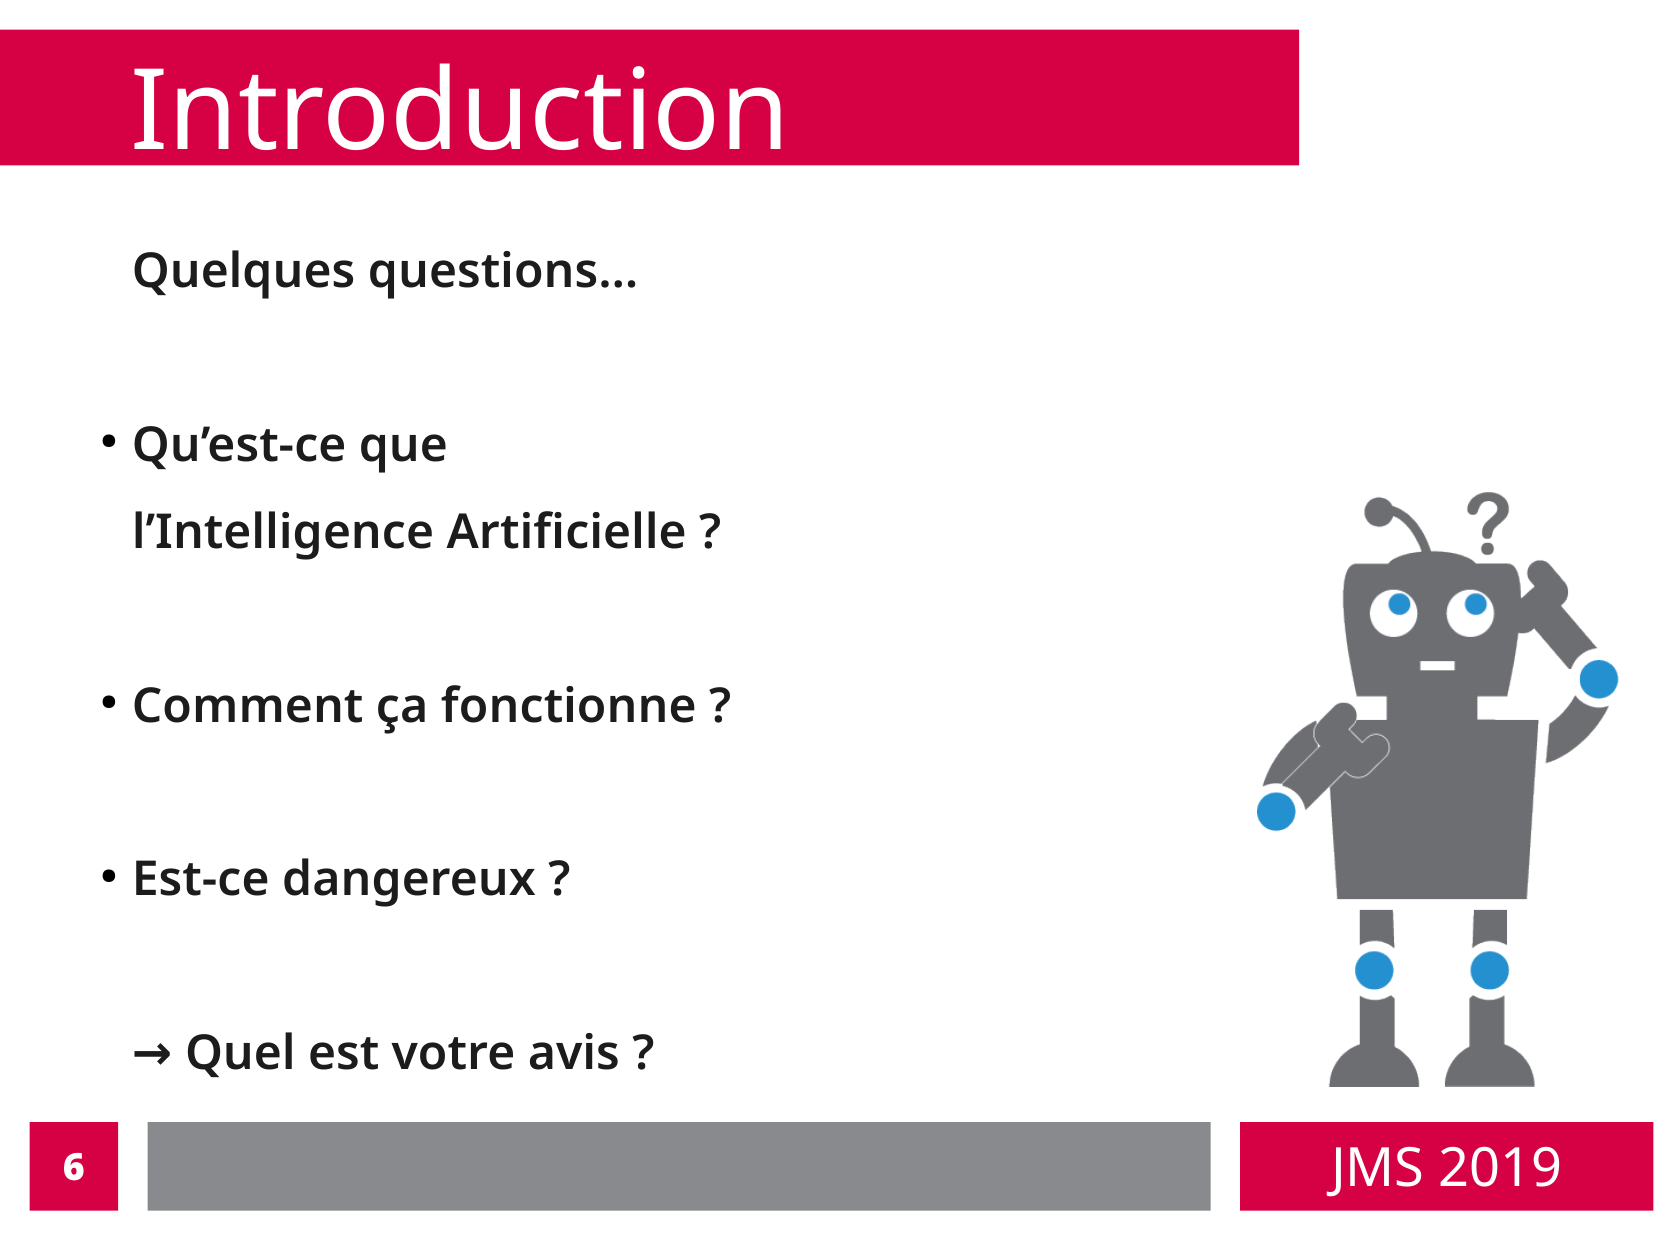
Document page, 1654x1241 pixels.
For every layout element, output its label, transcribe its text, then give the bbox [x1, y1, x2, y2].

list Quelques questions… Qu’est-ce que l’Intelligence Artificielle ? Comment ça fonctionne ? Est-ce dangereux ? → Quel est votre avis ? [100, 236, 1607, 1087]
picture [1257, 492, 1619, 1087]
title Introduction [0, 29, 1229, 178]
